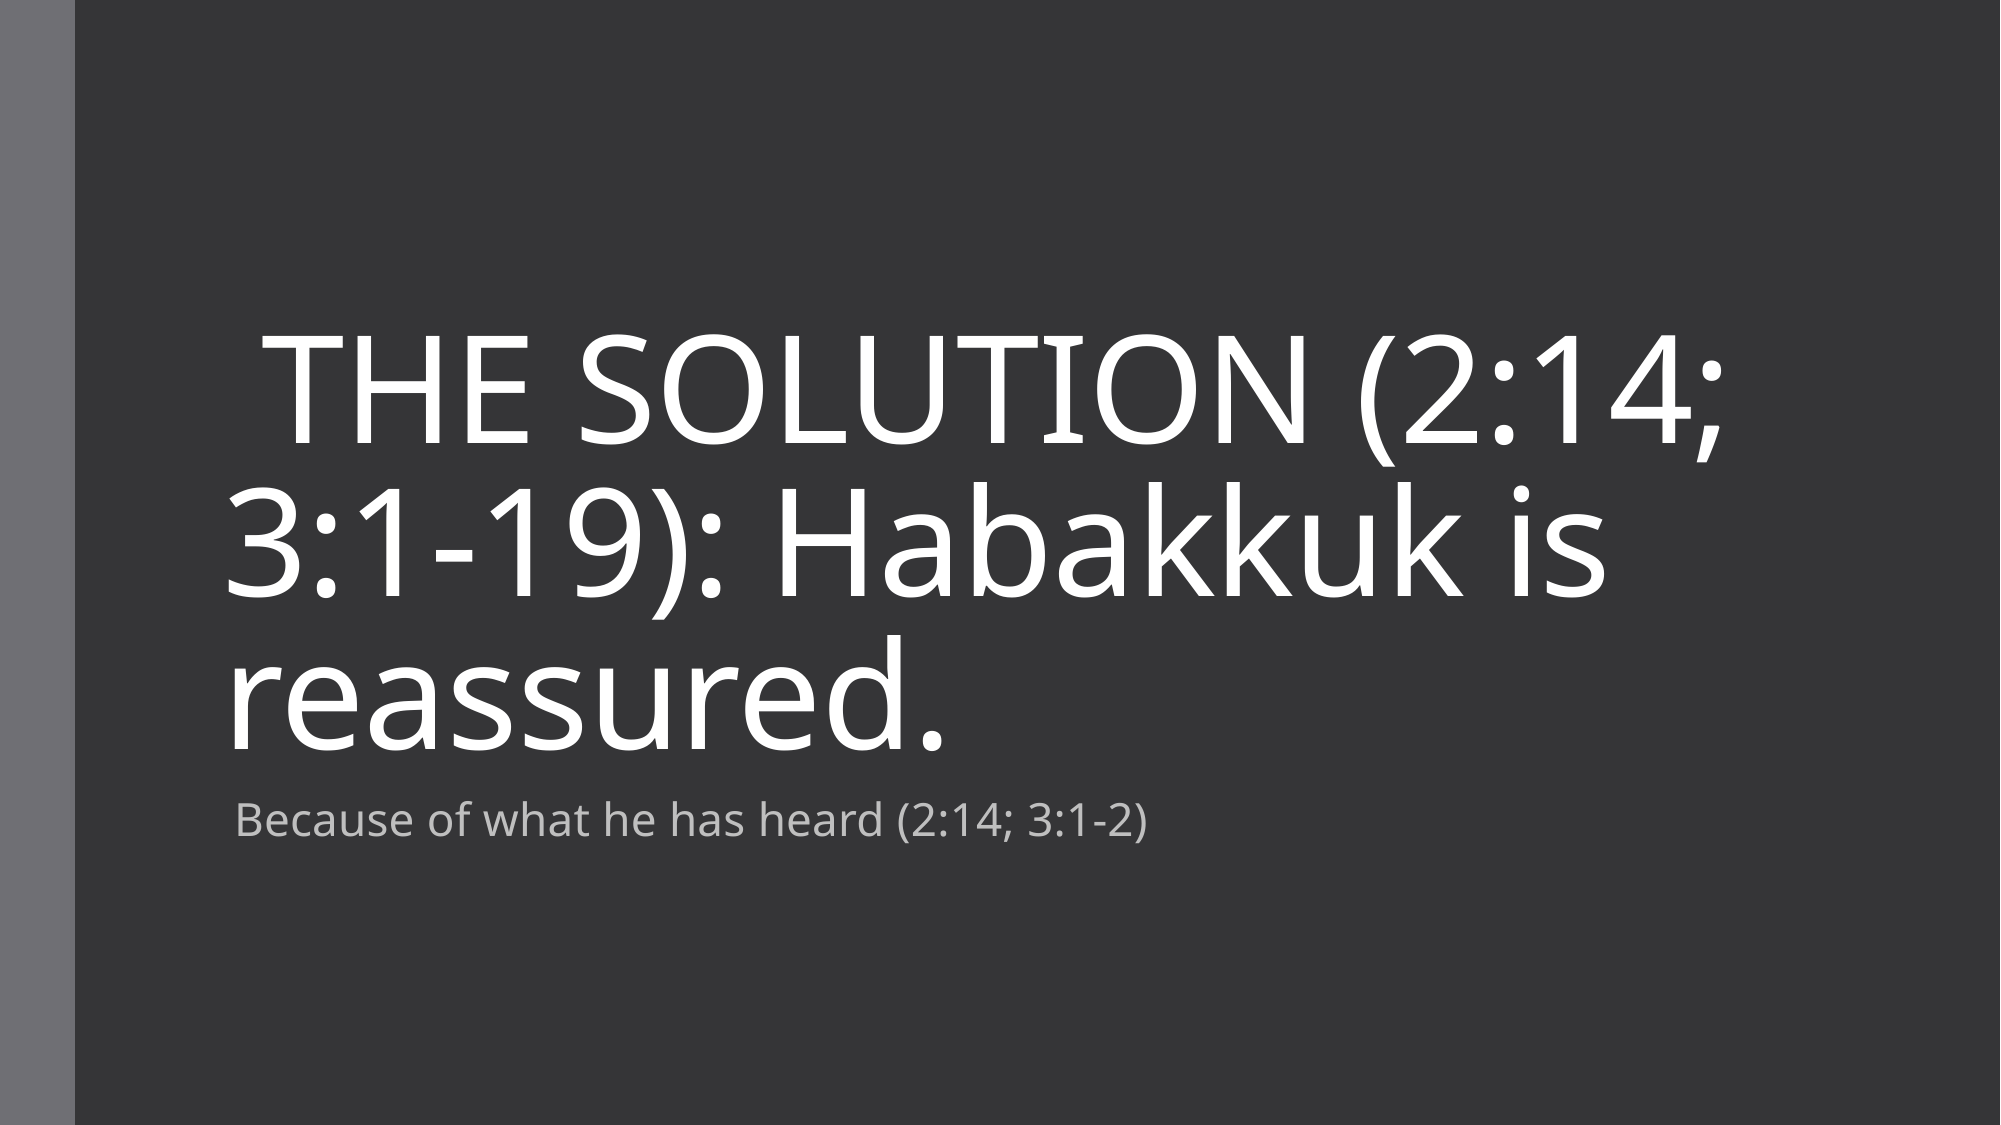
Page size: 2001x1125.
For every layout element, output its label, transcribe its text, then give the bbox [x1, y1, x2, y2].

subtitle Because of what he has heard (2:14; 3:1-2) [206, 787, 1752, 1066]
title THE SOLUTION (2:14; 3:1-19): Habakkuk is reassured. [206, 124, 1752, 787]
